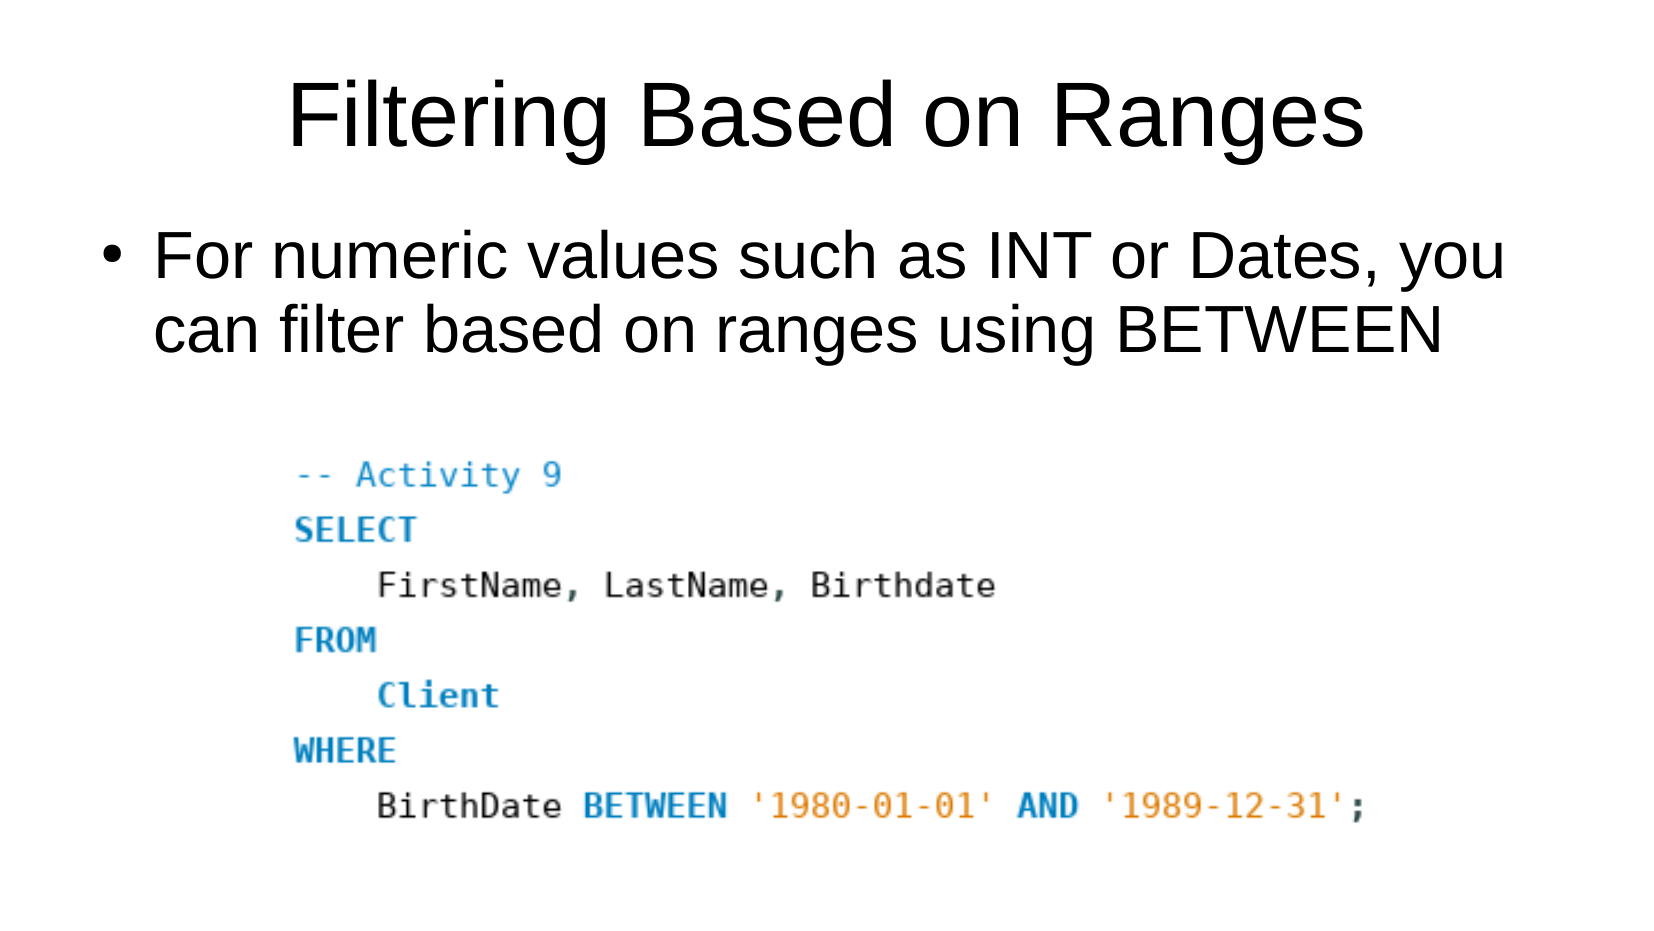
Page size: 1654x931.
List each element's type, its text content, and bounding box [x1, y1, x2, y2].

title Filtering Based on Ranges [82, 37, 1571, 193]
list For numeric values such as INT or Dates, you can filter based on ranges using BETWEEN [82, 217, 1571, 758]
picture [260, 416, 1401, 862]
